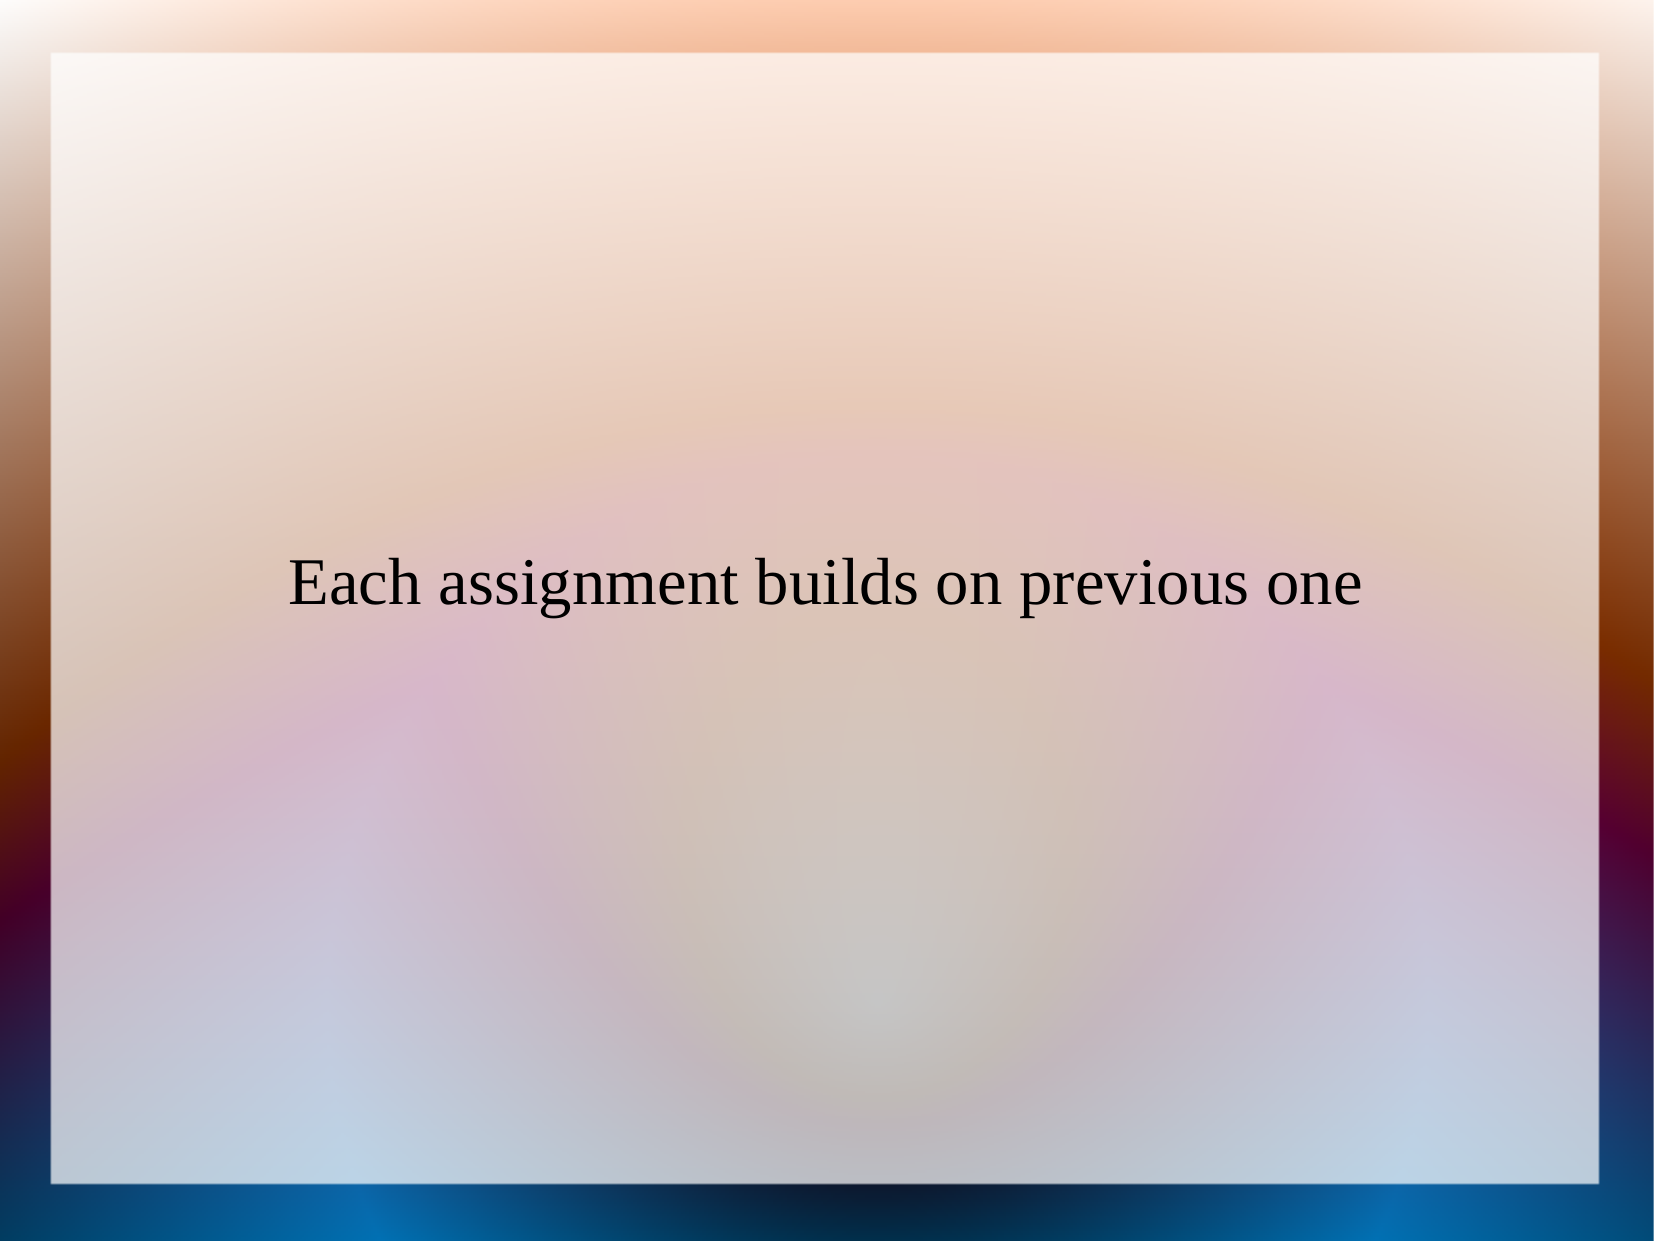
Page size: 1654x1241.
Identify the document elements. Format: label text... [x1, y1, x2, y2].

picture [0, 0, 1654, 1241]
subtitle Each assignment builds on previous one [82, 55, 1571, 1109]
